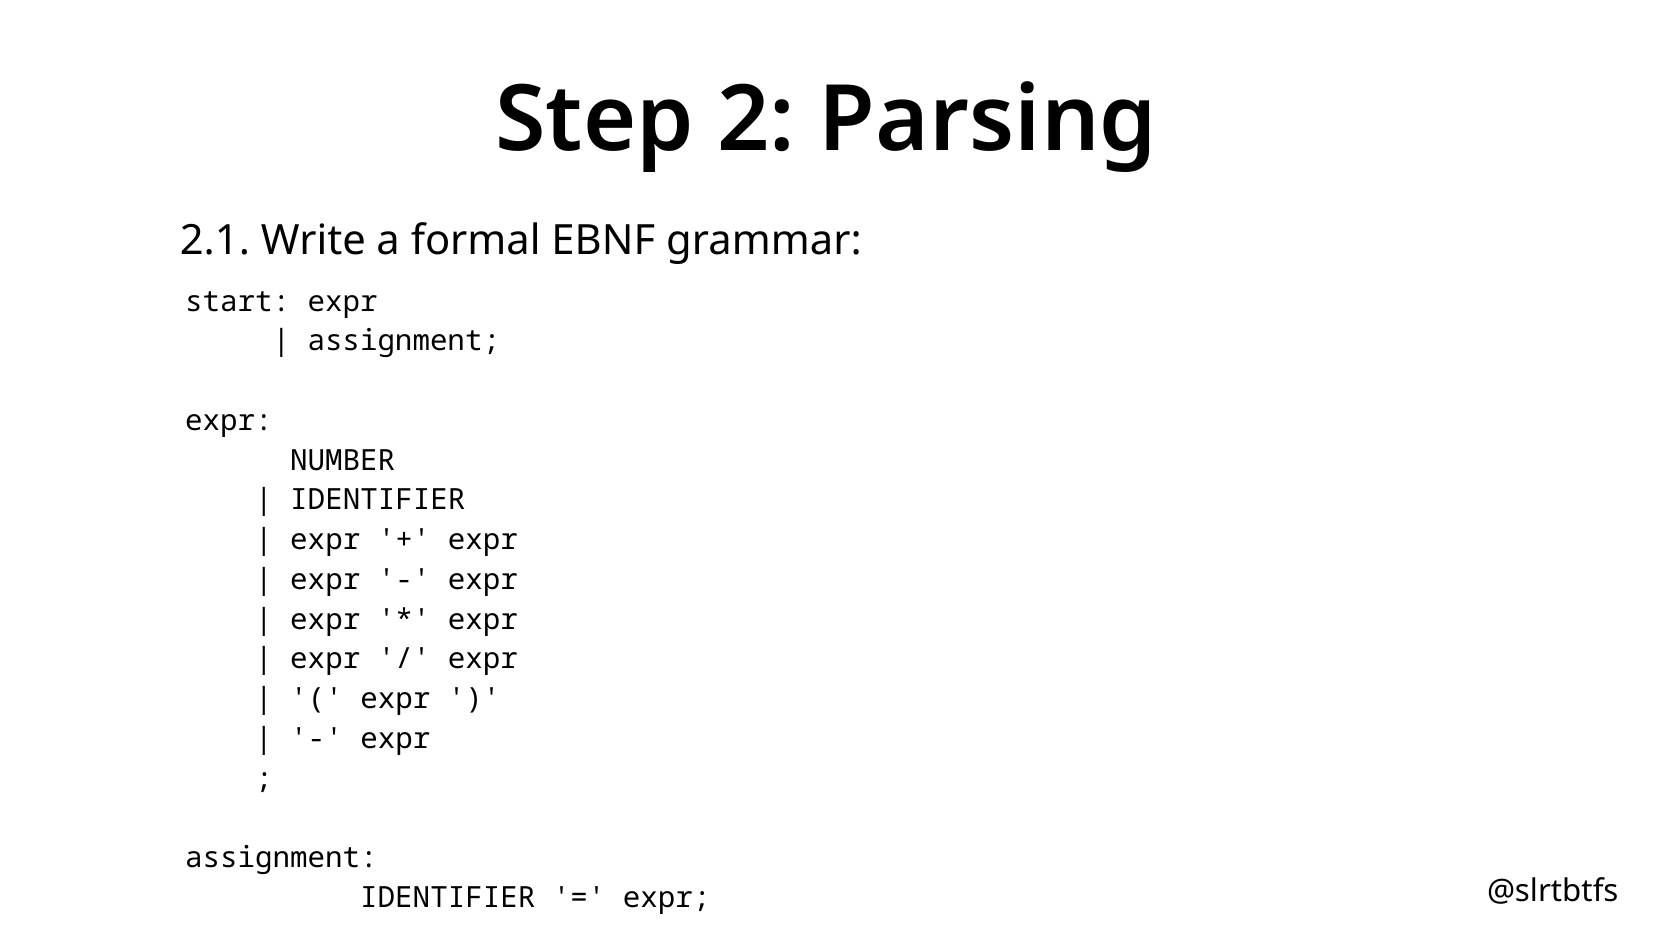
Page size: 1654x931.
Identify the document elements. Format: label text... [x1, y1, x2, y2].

title Step 2: Parsing [82, 37, 1571, 193]
text_box 2.1. Write a formal EBNF grammar: [165, 202, 813, 271]
text_box start: expr | assignment; expr: NUMBER | IDENTIFIER | expr '+' expr | expr '-' expr | expr '*' expr | expr '/' expr | '(' expr ')' | '-' expr ; assignment: IDENTIFIER '=' expr; [170, 272, 1386, 876]
